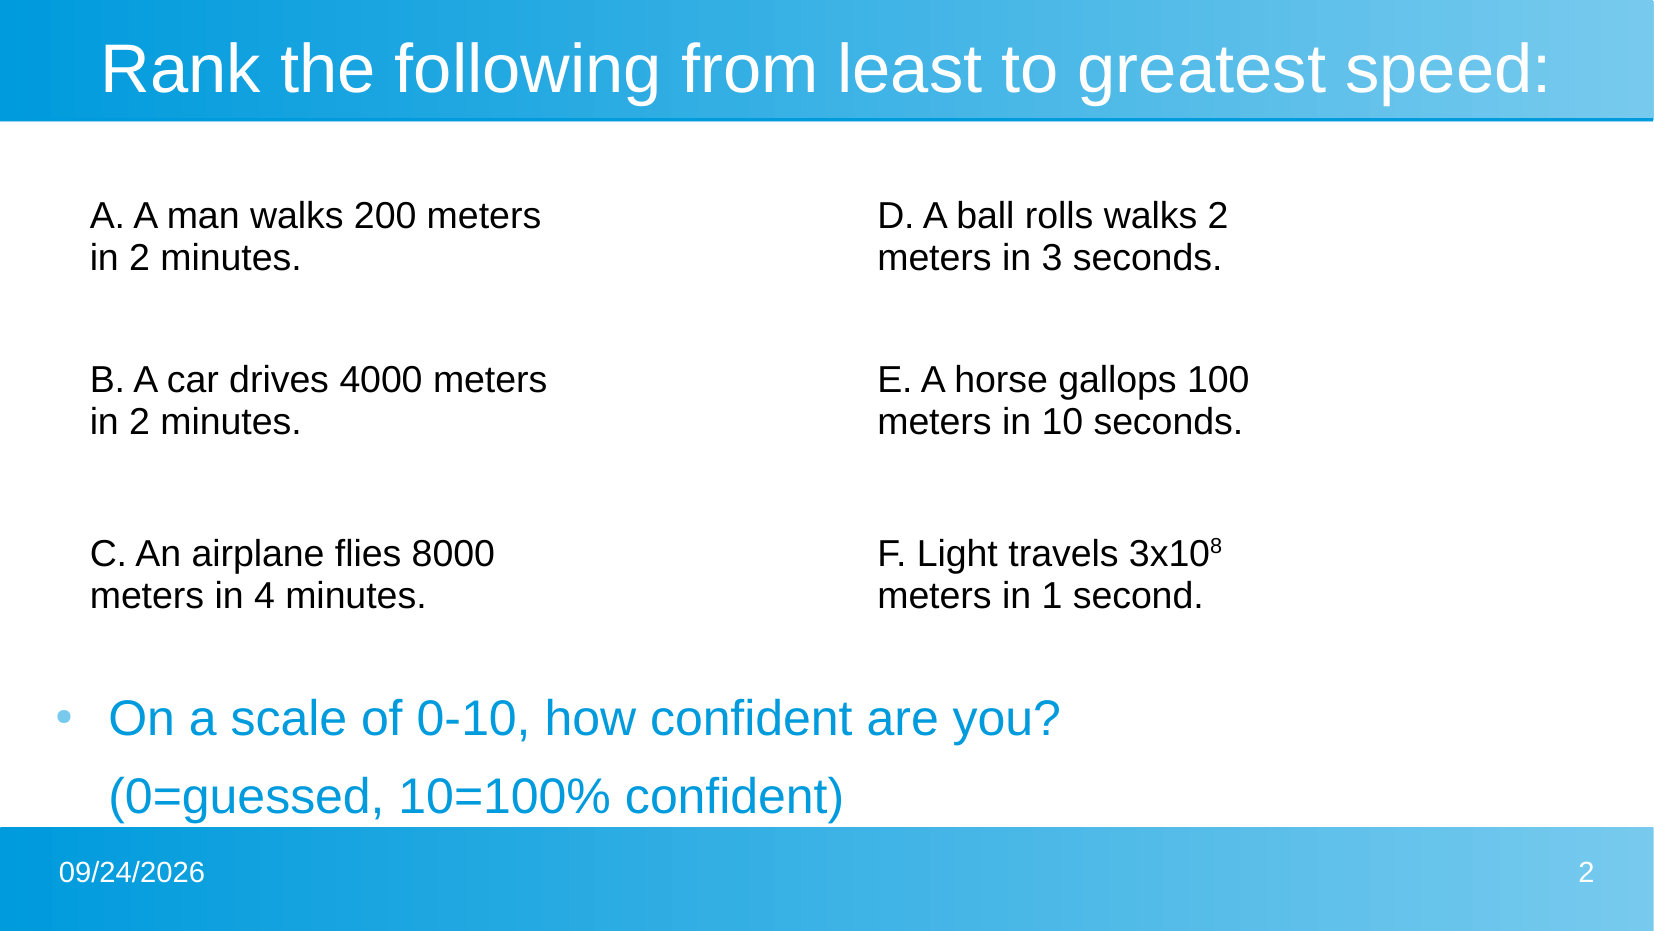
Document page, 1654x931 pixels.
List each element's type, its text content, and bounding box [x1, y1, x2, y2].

title Rank the following from least to greatest speed: [59, 29, 1595, 108]
list On a scale of 0-10, how confident are you? (0=guessed, 10=100% confident) [37, 612, 1573, 931]
text_box B. A car drives 4000 meters in 2 minutes. [75, 351, 563, 451]
text_box D. A ball rolls walks 2 meters in 3 seconds. [862, 187, 1351, 287]
text_box C. An airplane flies 8000 meters in 4 minutes. [75, 525, 563, 612]
text_box A. A man walks 200 meters in 2 minutes. [75, 187, 563, 287]
text_box E. A horse gallops 100 meters in 10 seconds. [862, 351, 1351, 451]
text_box F. Light travels 3x108 meters in 1 second. [862, 525, 1351, 612]
